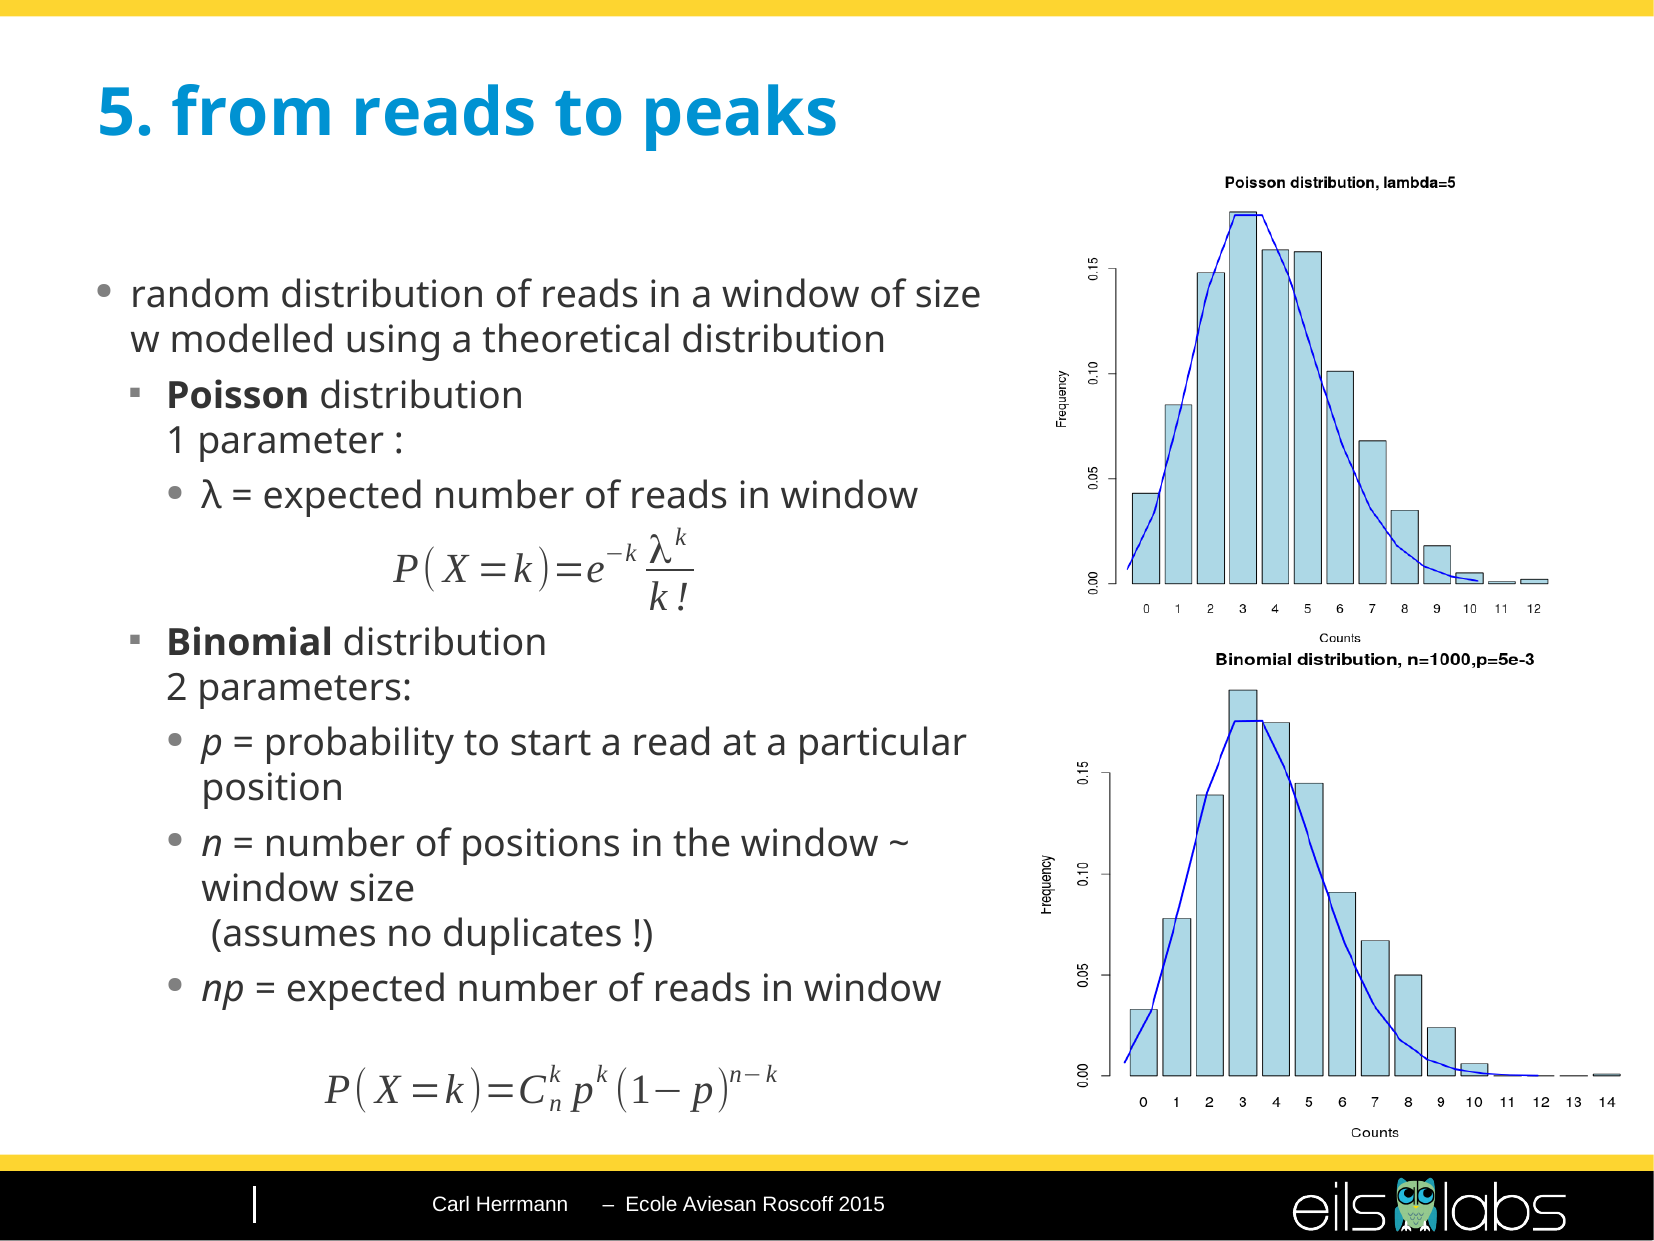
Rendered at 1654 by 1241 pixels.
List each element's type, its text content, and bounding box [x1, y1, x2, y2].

picture [1041, 167, 1642, 1144]
chart [312, 1059, 789, 1118]
list random distribution of reads in a window of size w modelled using a theoretical distribution Poisson distribution 1 parameter : λ = expected number of reads in window Binomial distribution 2 parameters: p = probability to start a read at a particular position n = number of positions in the window ~ window size (assumes no duplicates !) np = expected number of reads in window [80, 262, 1030, 1241]
chart [380, 522, 705, 620]
title 5. from reads to peaks [82, 61, 1571, 168]
picture [1292, 1177, 1566, 1232]
